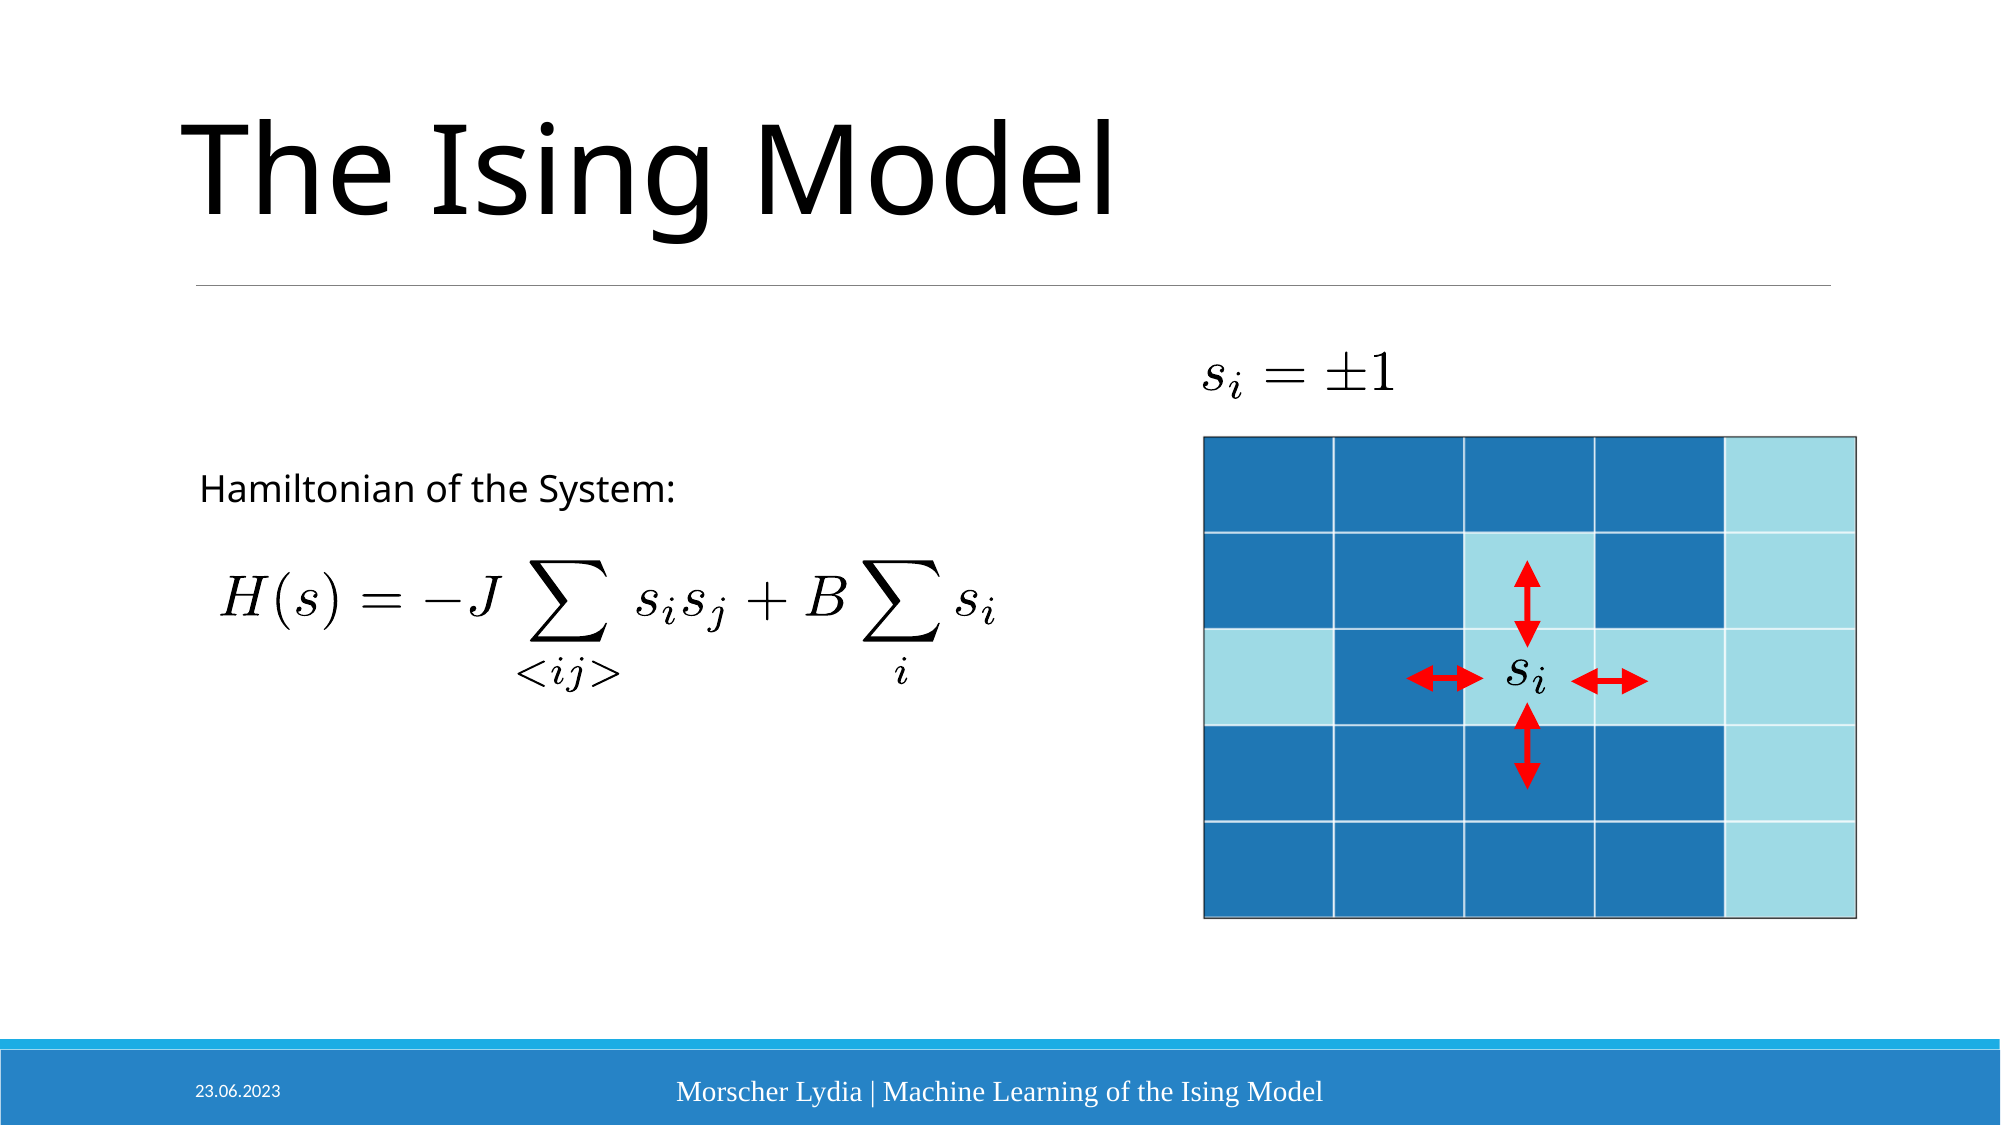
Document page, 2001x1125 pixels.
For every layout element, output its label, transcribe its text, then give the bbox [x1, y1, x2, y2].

text_box Hamiltonian of the System: [184, 455, 665, 516]
text_box [219, 560, 995, 693]
text_box [1532, 675, 1546, 694]
text_box [1506, 659, 1529, 686]
text_box [1202, 351, 1394, 399]
picture [1192, 425, 1866, 928]
title The Ising Model [180, 47, 1831, 285]
